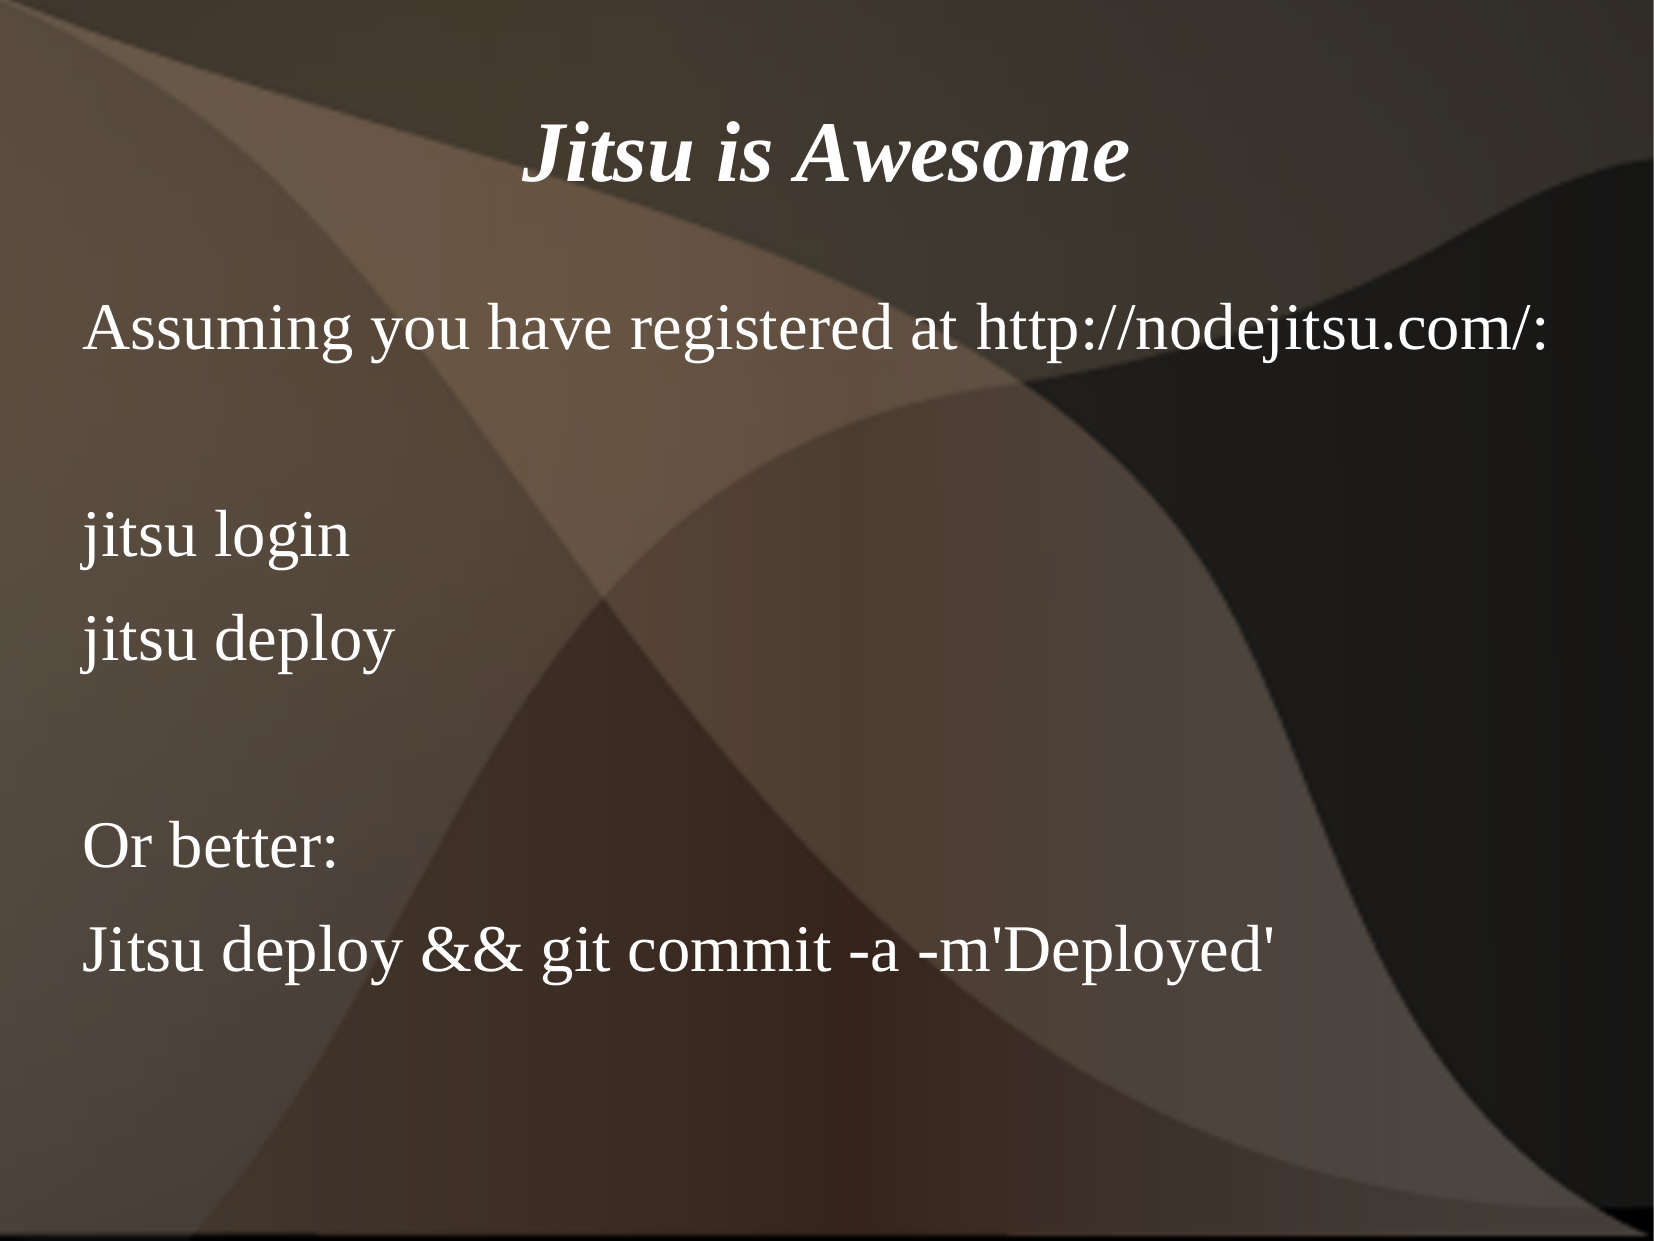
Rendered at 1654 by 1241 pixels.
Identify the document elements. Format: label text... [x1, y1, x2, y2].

title Jitsu is Awesome [82, 49, 1571, 257]
picture [0, 0, 1654, 1241]
list Assuming you have registered at http://nodejitsu.com/: jitsu login jitsu deploy Or better: Jitsu deploy && git commit -a -m'Deployed' [82, 290, 1571, 1109]
